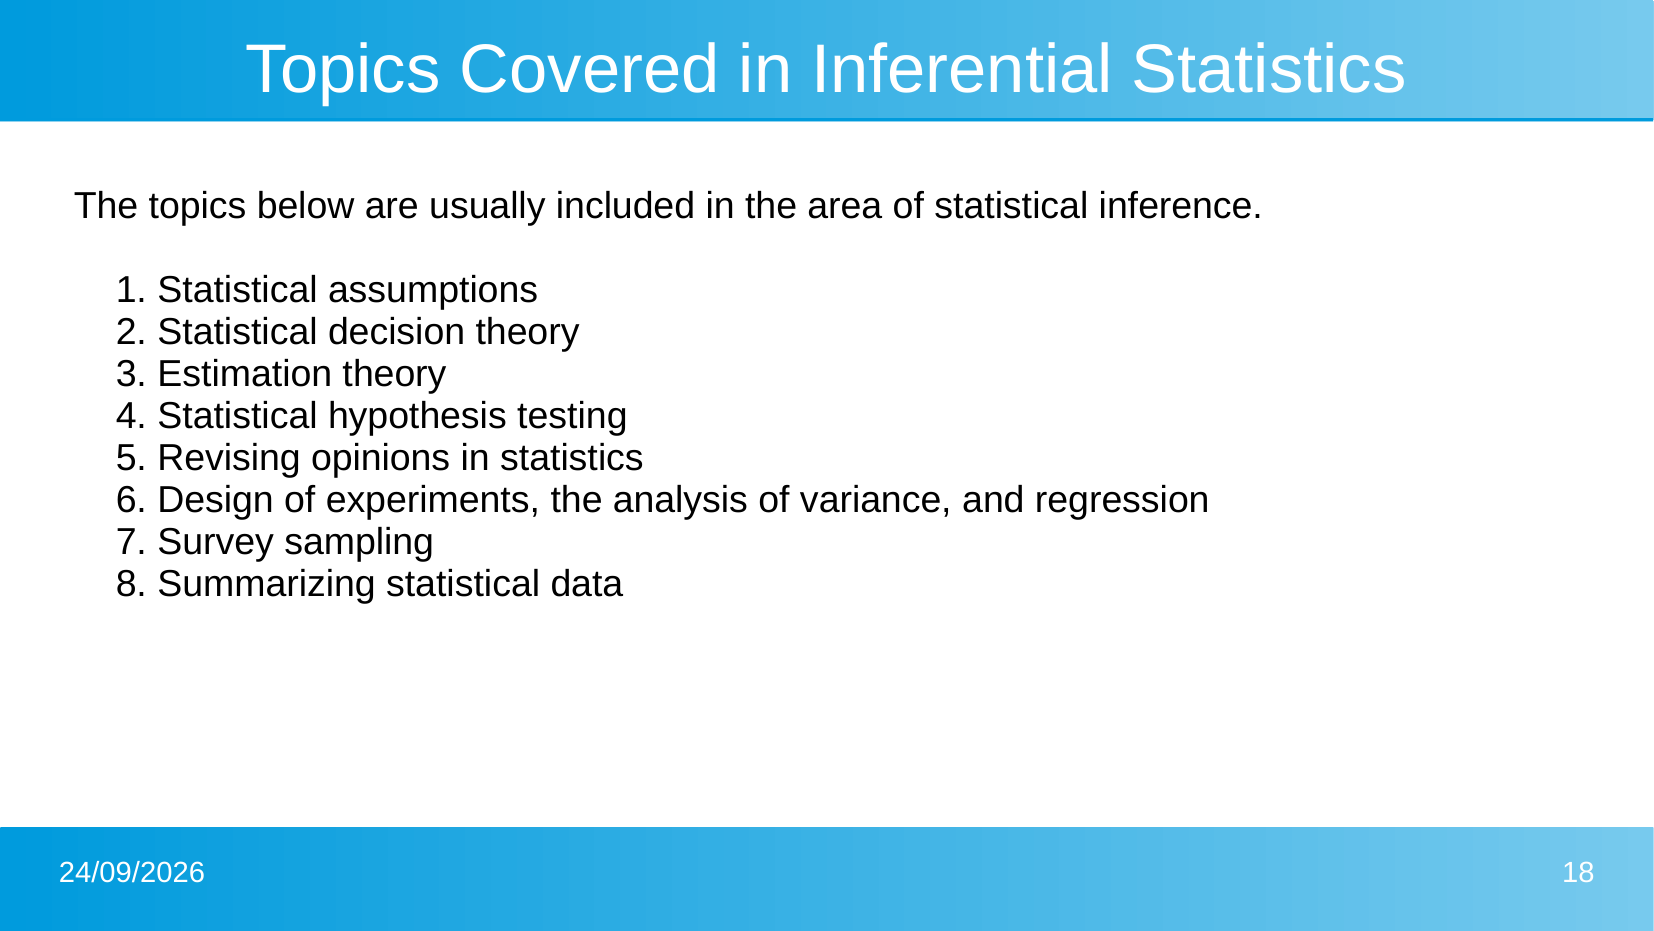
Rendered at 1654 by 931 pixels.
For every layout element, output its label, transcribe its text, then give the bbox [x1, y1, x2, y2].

title Topics Covered in Inferential Statistics [59, 29, 1595, 108]
text_box The topics below are usually included in the area of statistical inference. 1. Statistical assumptions 2. Statistical decision theory 3. Estimation theory 4. Statistical hypothesis testing 5. Revising opinions in statistics 6. Design of experiments, the analysis of variance, and regression 7. Survey sampling 8. Summarizing statistical data [59, 177, 1418, 654]
